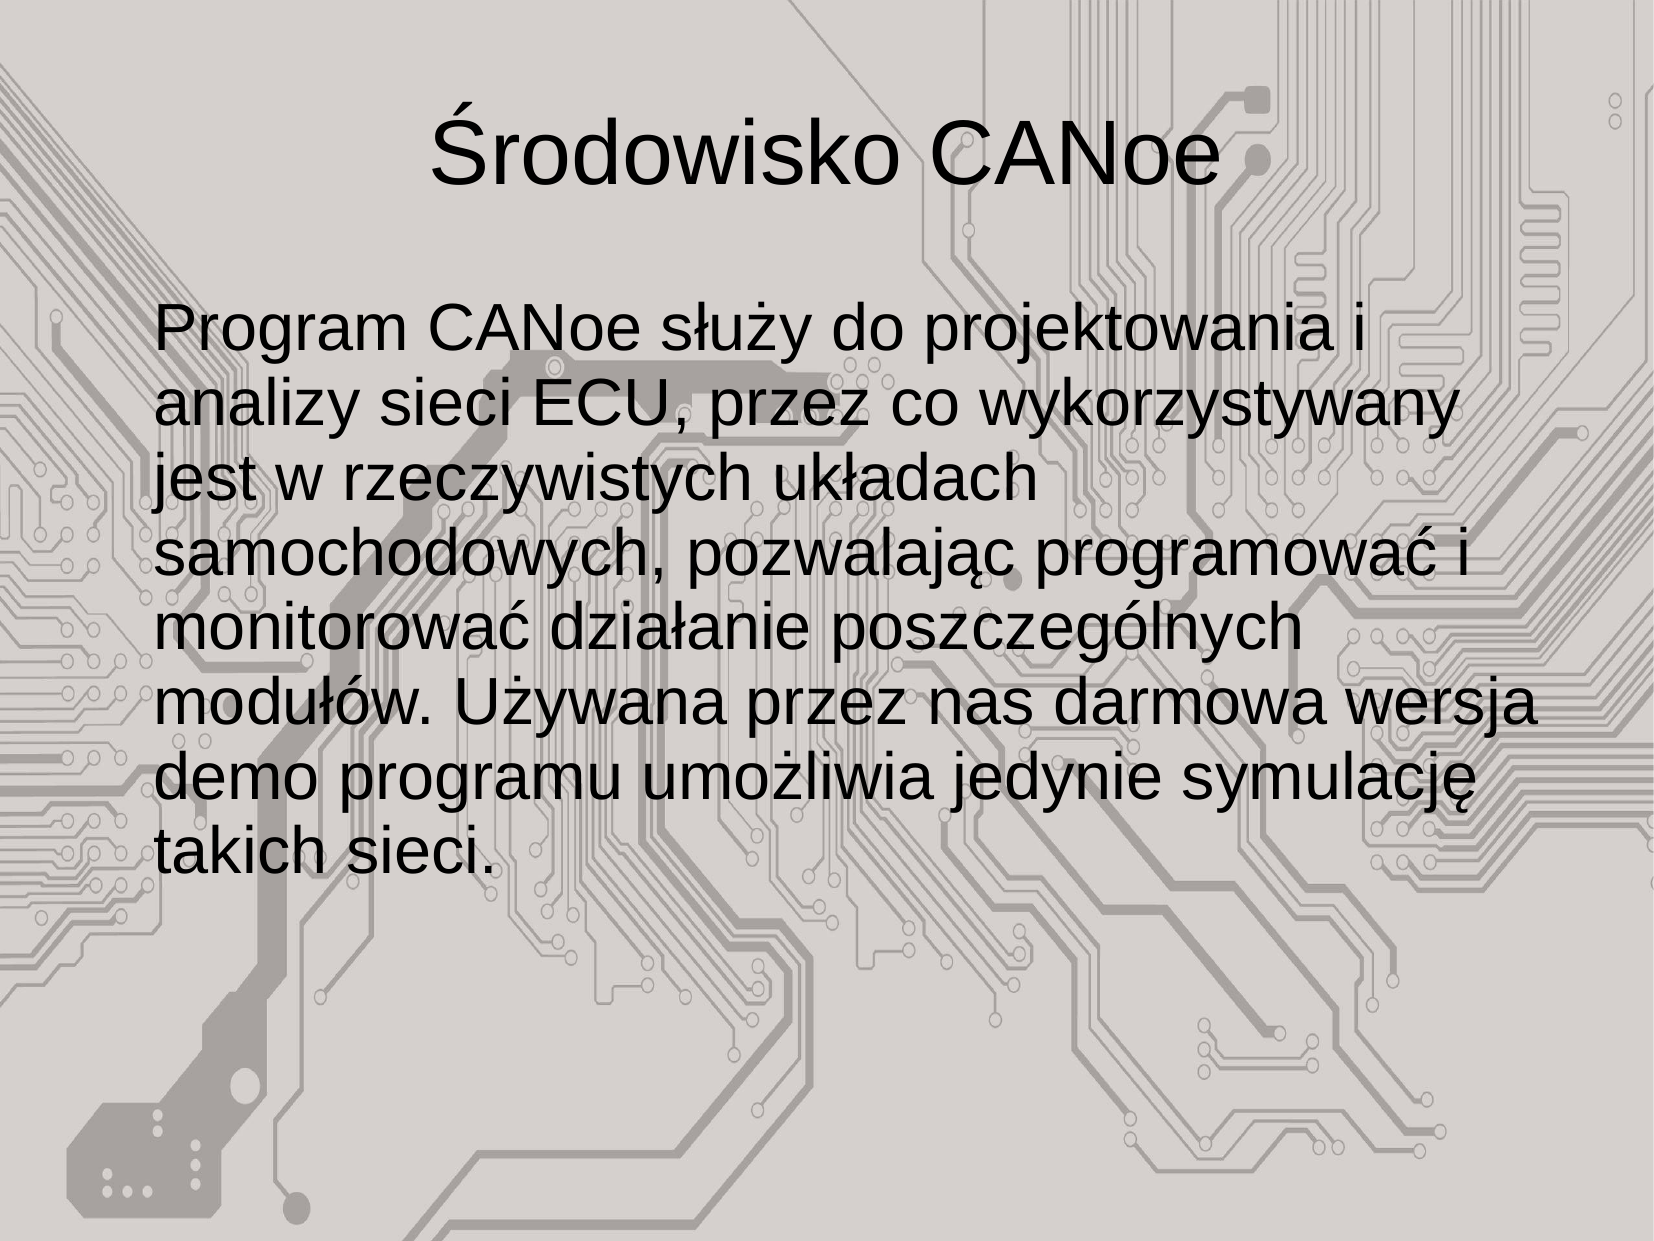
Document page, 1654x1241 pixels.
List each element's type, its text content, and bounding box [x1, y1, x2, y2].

picture [0, 0, 1654, 1241]
title Środowisko CANoe [82, 49, 1571, 257]
list Program CANoe służy do projektowania i analizy sieci ECU, przez co wykorzystywany jest w rzeczywistych układach samochodowych, pozwalając programować i monitorować działanie poszczególnych modułów. Używana przez nas darmowa wersja demo programu umożliwia jedynie symulację takich sieci. [82, 290, 1571, 1010]
